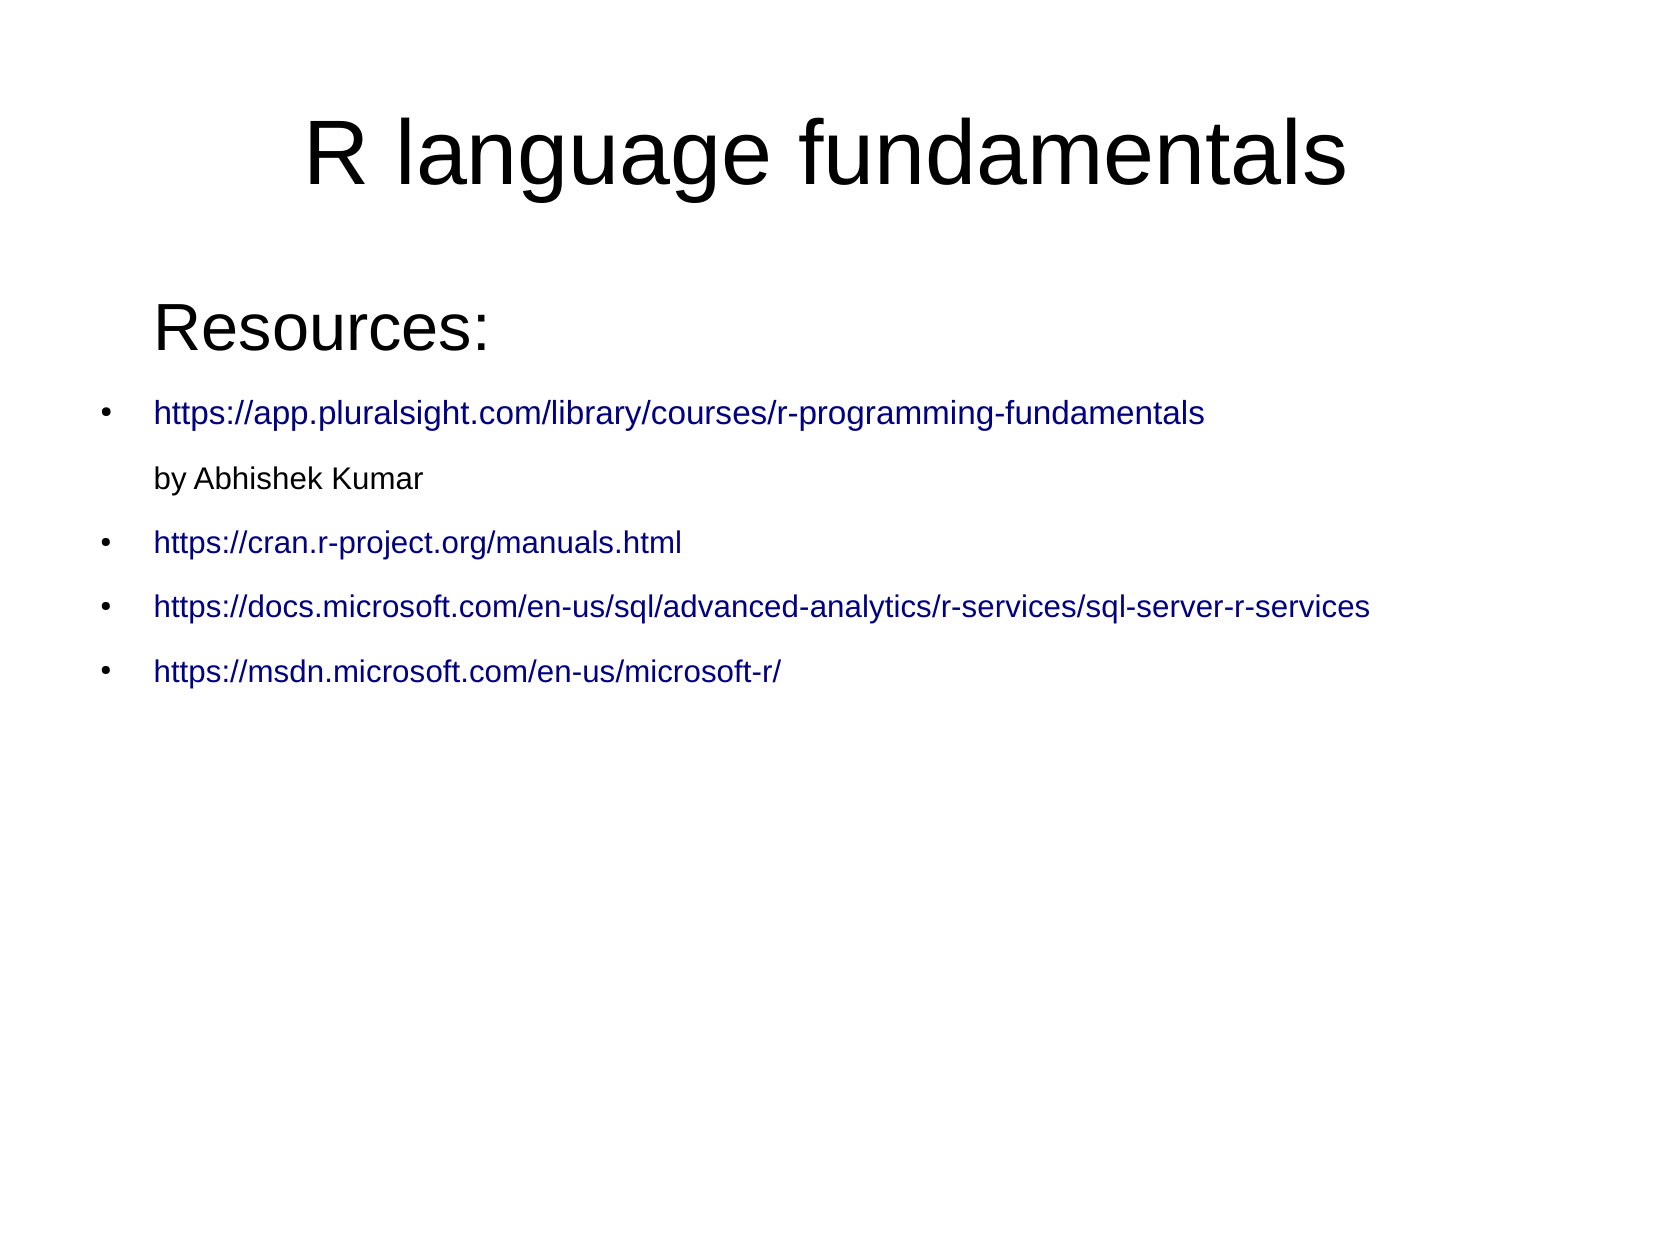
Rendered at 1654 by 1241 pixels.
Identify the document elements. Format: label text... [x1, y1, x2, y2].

title R language fundamentals [82, 49, 1571, 257]
list Resources: https://app.pluralsight.com/library/courses/r-programming-fundamentals by Abhishek Kumar https://cran.r-project.org/manuals.html https://docs.microsoft.com/en-us/sql/advanced-analytics/r-services/sql-server-r-services https://msdn.microsoft.com/en-us/microsoft-r/ [82, 290, 1571, 1038]
